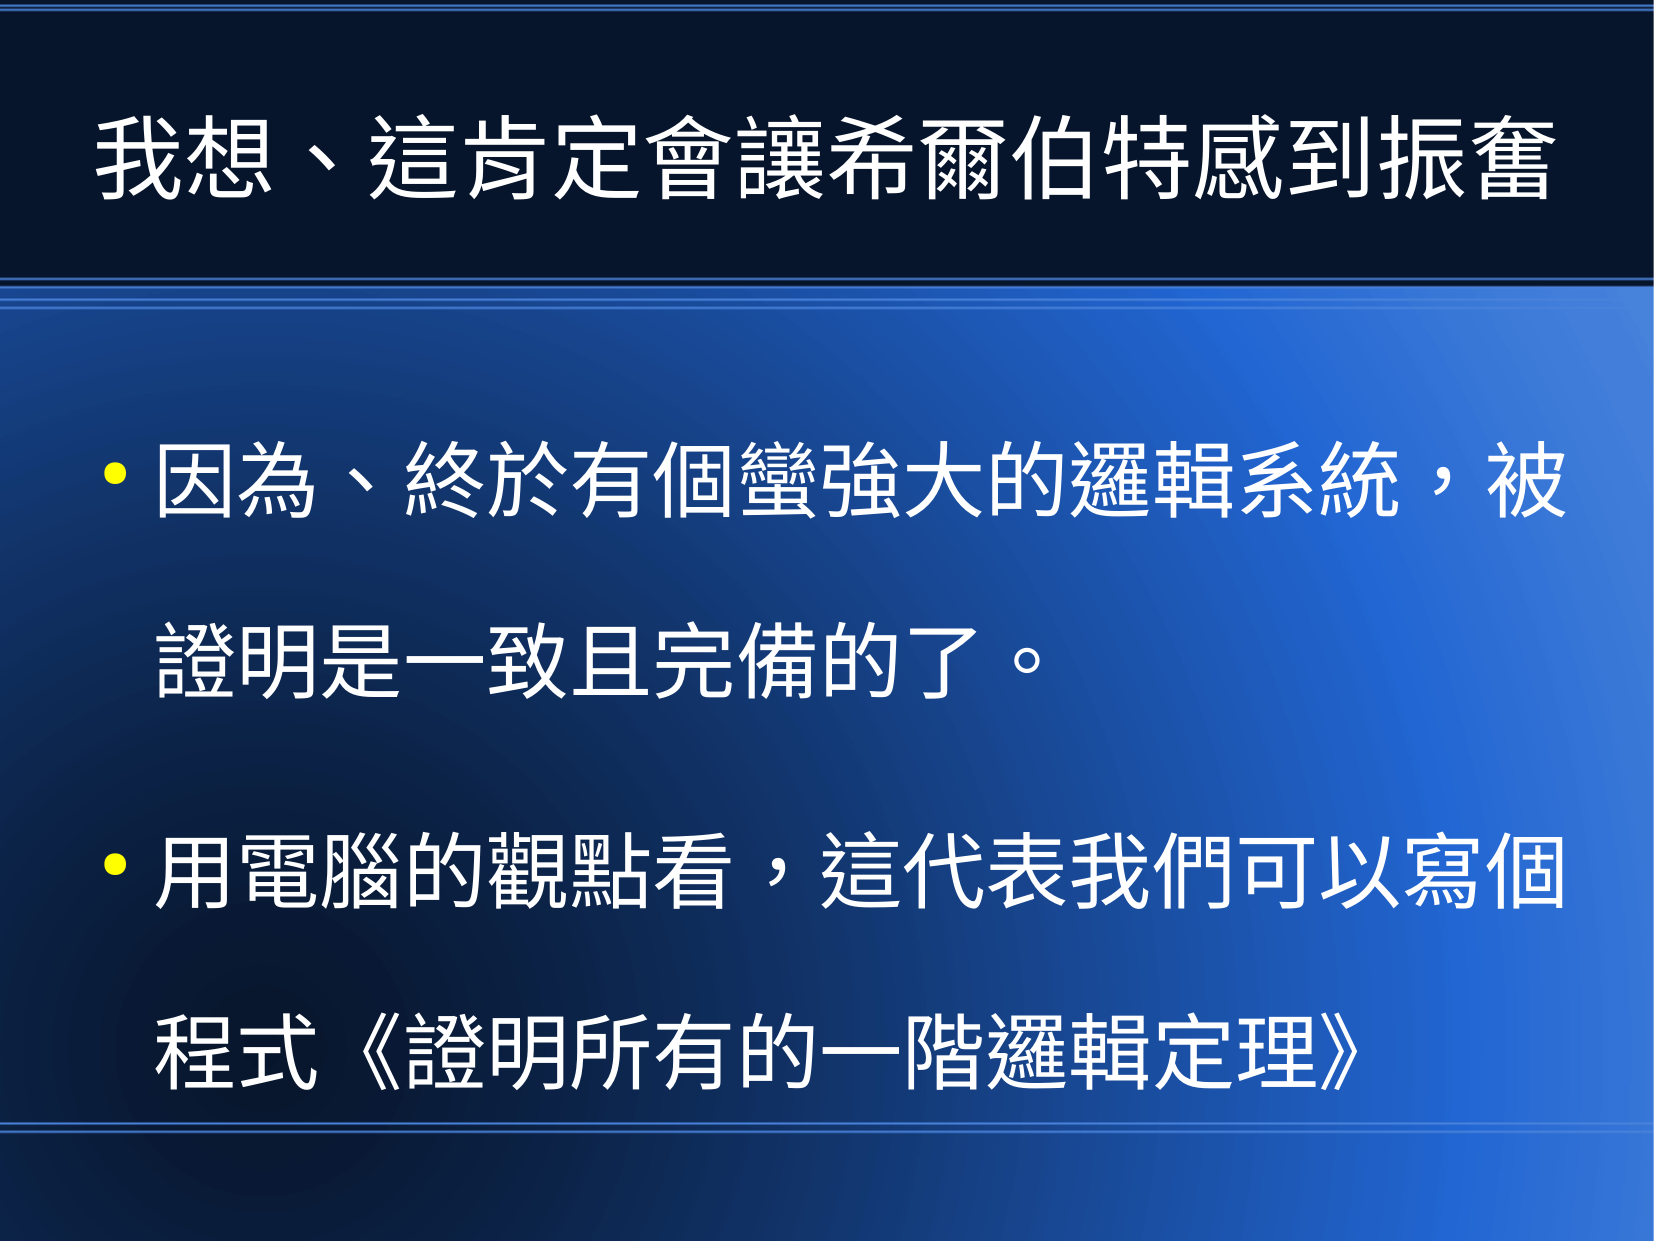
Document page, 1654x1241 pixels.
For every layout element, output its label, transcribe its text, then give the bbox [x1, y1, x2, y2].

list 因為、終於有個蠻強大的邏輯系統，被證明是一致且完備的了。 用電腦的觀點看，這代表我們可以寫個程式《證明所有的一階邏輯定理》 [82, 355, 1607, 1241]
title 我想、這肯定會讓希爾伯特感到振奮 [82, 49, 1571, 257]
picture [0, 0, 1654, 1241]
